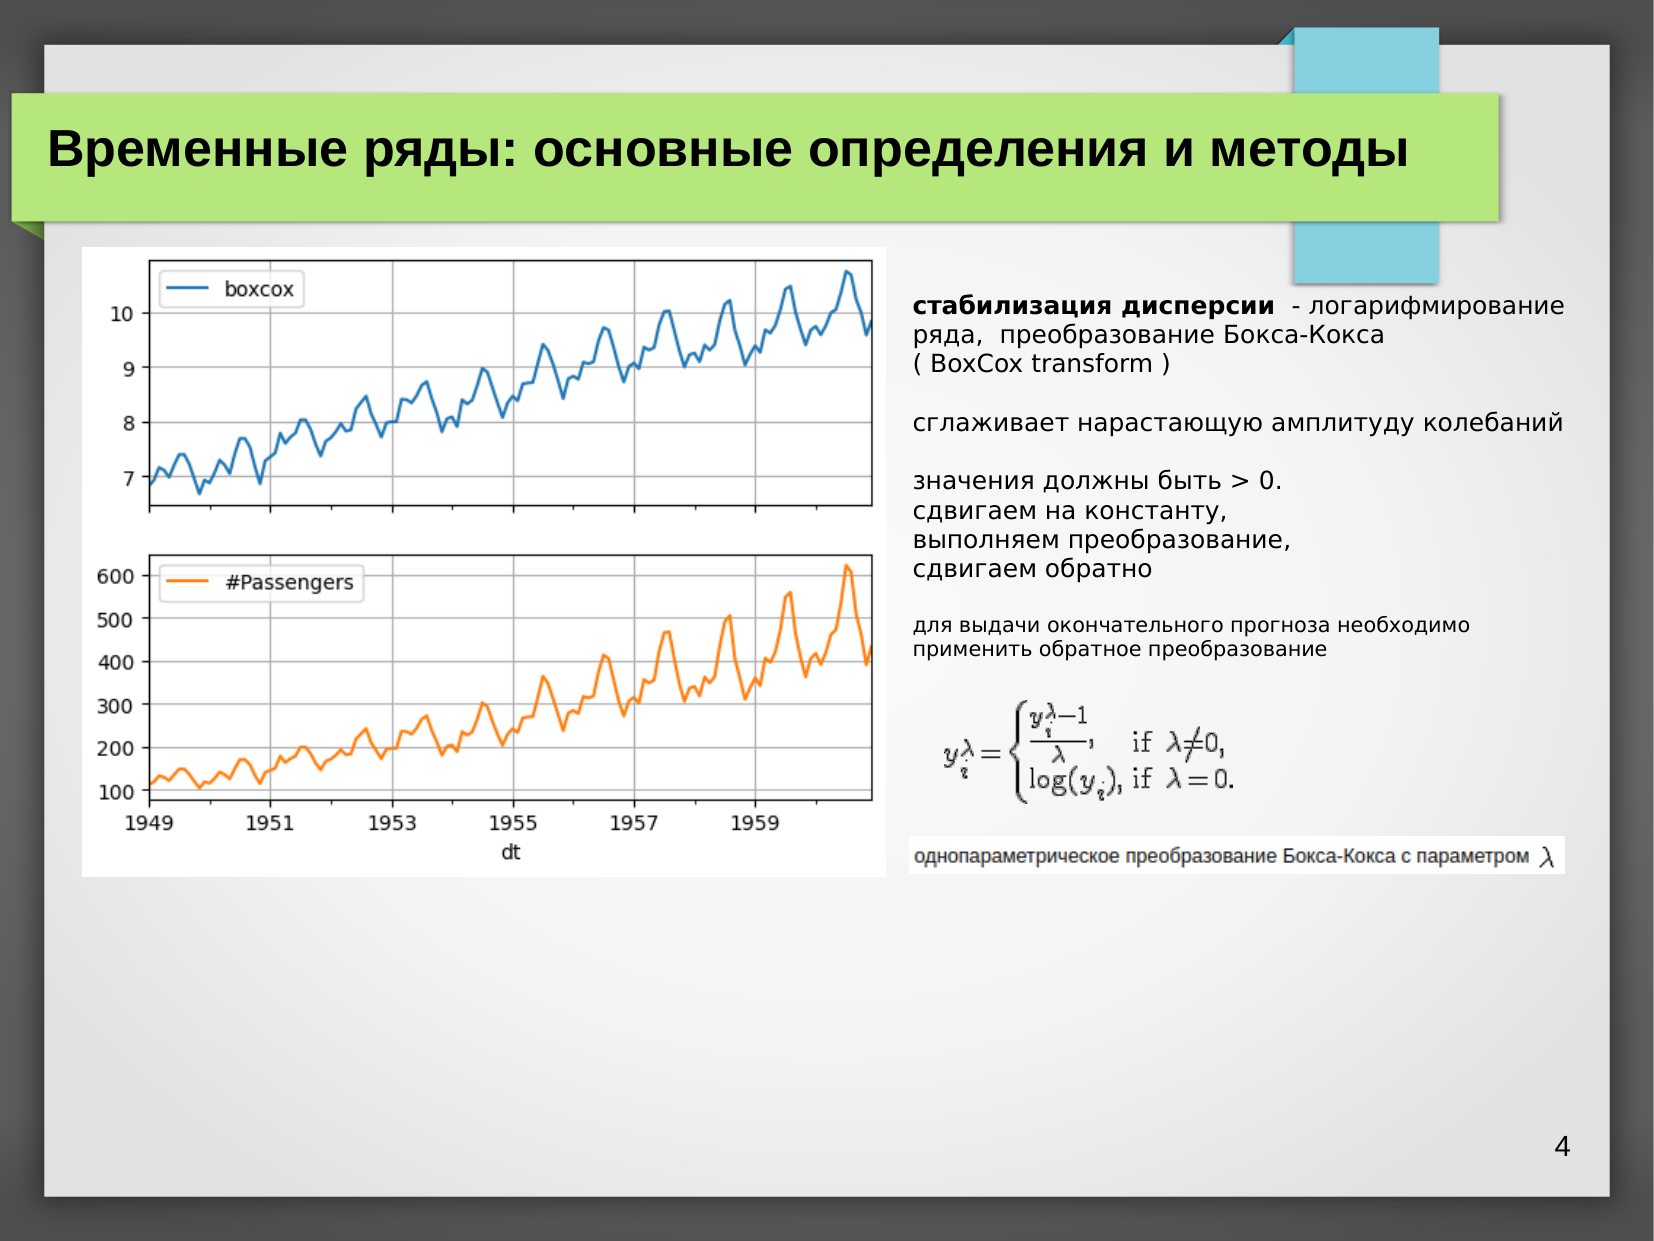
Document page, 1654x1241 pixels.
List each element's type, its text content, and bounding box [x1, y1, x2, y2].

title Временные ряды: основные определения и методы [47, 96, 1430, 201]
text_box стабилизация дисперсии - логарифмирование ряда, преобразование Бокса-Кокса ( BoxCox transform ) сглаживает нарастающую амплитуду колебаний значения должны быть > 0. сдвигаем на константу, выполняем преобразование, сдвигаем обратно для выдачи окончательного прогноза необходимо применить обратное преобразование [897, 283, 1595, 792]
picture [0, 0, 1654, 1241]
